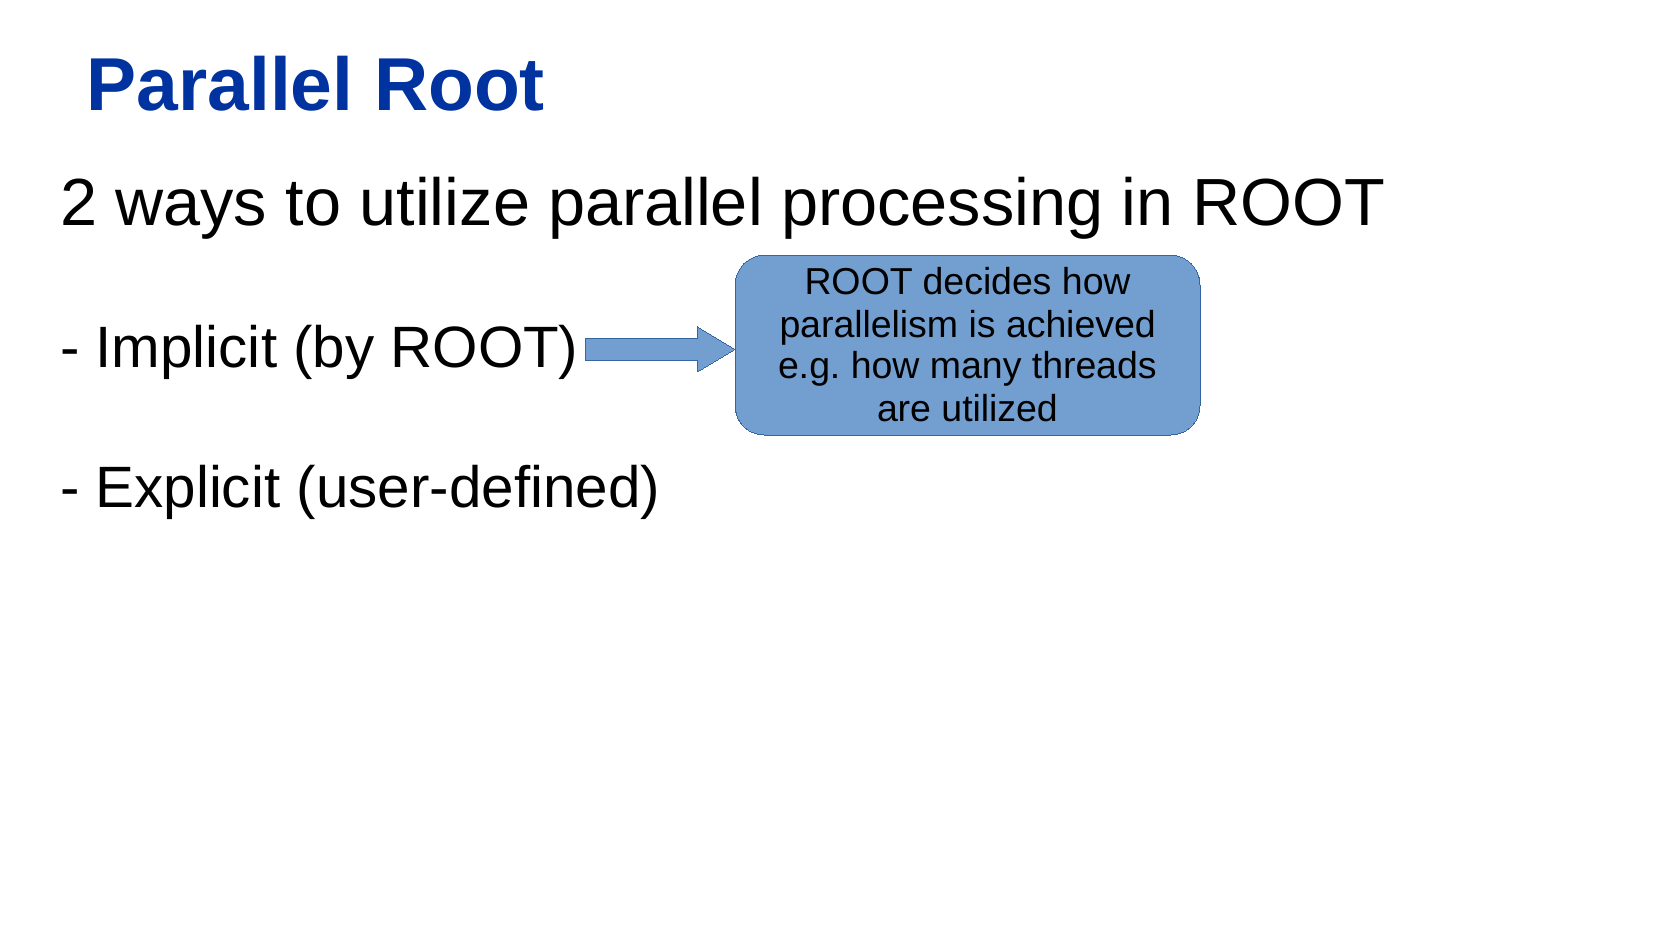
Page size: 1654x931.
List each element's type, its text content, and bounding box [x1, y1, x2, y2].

title Parallel Root [86, 9, 1576, 166]
text_box ROOT decides how parallelism is achieved e.g. how many threads are utilized [735, 255, 1201, 436]
text_box [585, 326, 736, 372]
subtitle 2 ways to utilize parallel processing in ROOT - Implicit (by ROOT) - Explicit (user-defined) [60, 165, 1549, 734]
